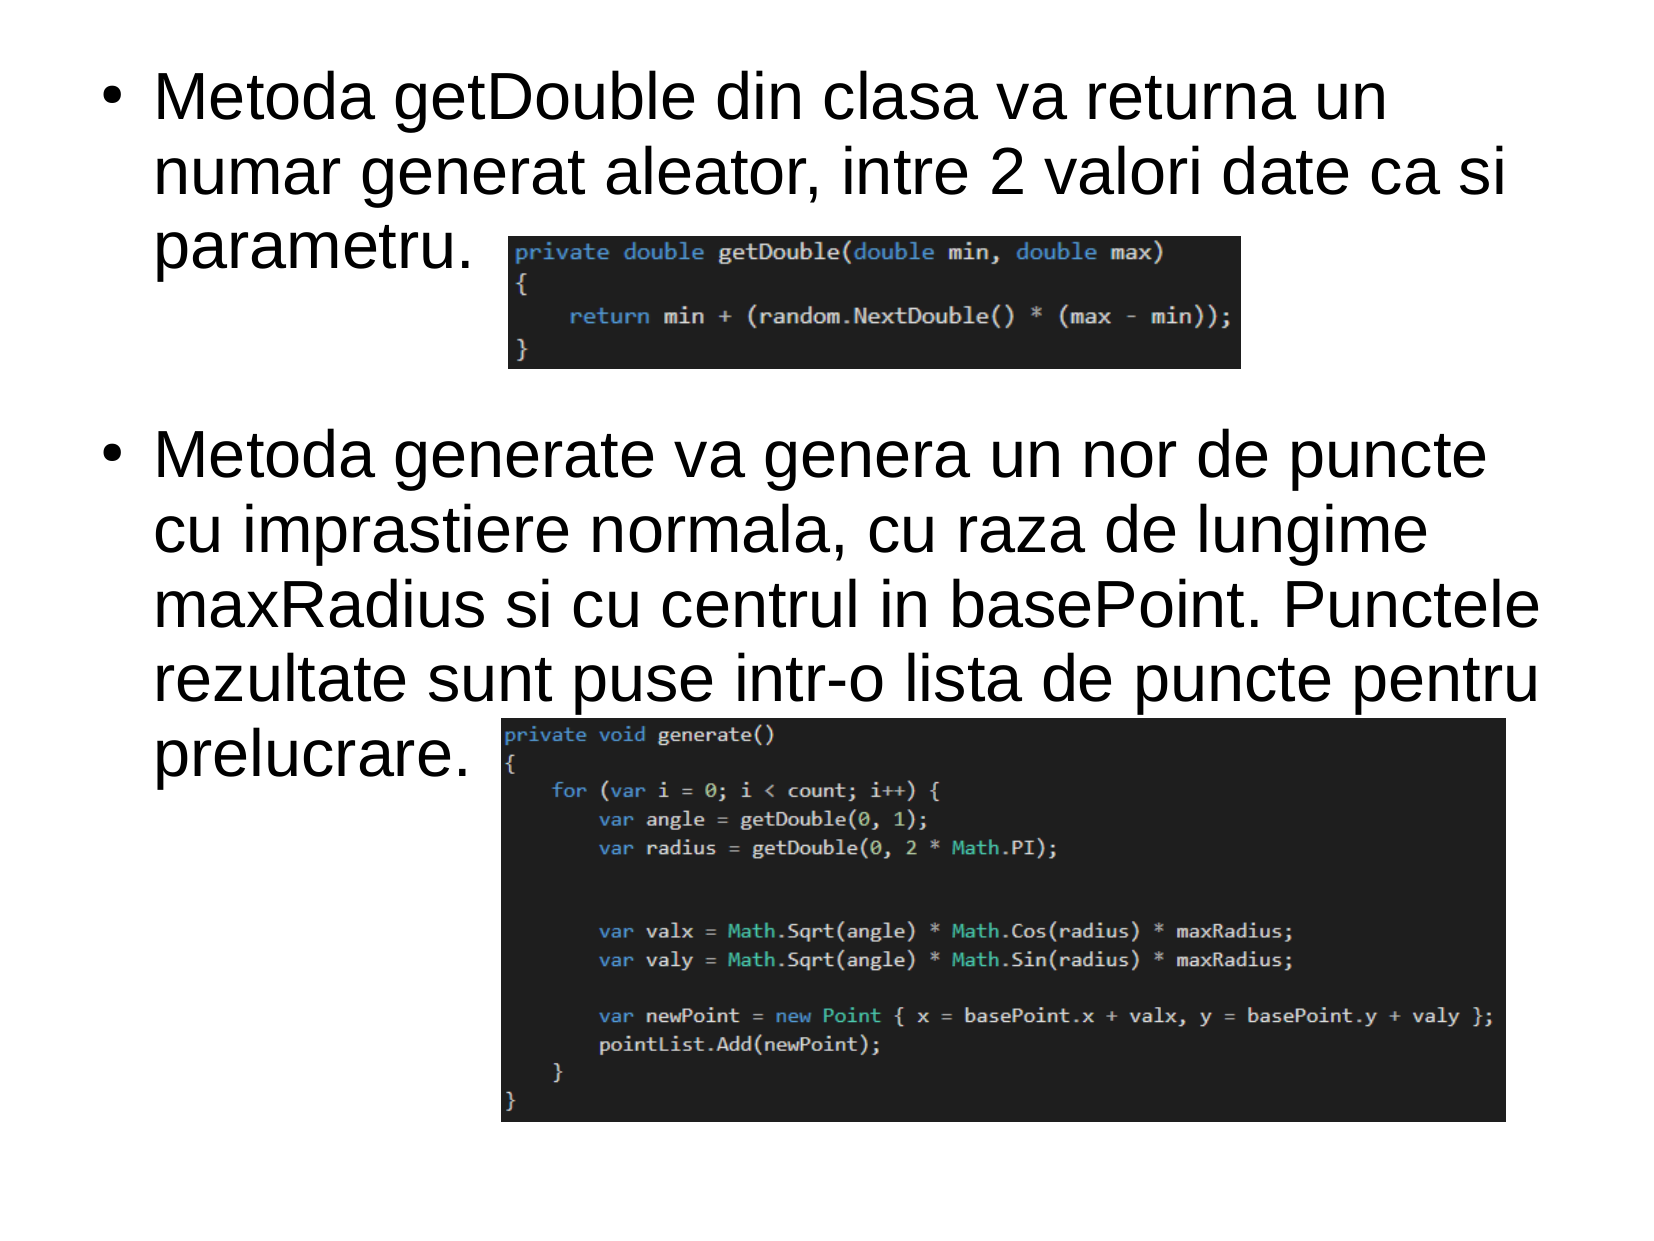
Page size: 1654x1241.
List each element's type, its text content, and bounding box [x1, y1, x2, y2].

picture [501, 718, 1506, 1123]
picture [508, 236, 1241, 369]
list Metoda getDouble din clasa va returna un numar generat aleator, intre 2 valori date ca si parametru. Metoda generate va genera un nor de puncte cu imprastiere normala, cu raza de lungime maxRadius si cu centrul in basePoint. Punctele rezultate sunt puse intr-o lista de puncte pentru prelucrare. [82, 59, 1571, 1152]
